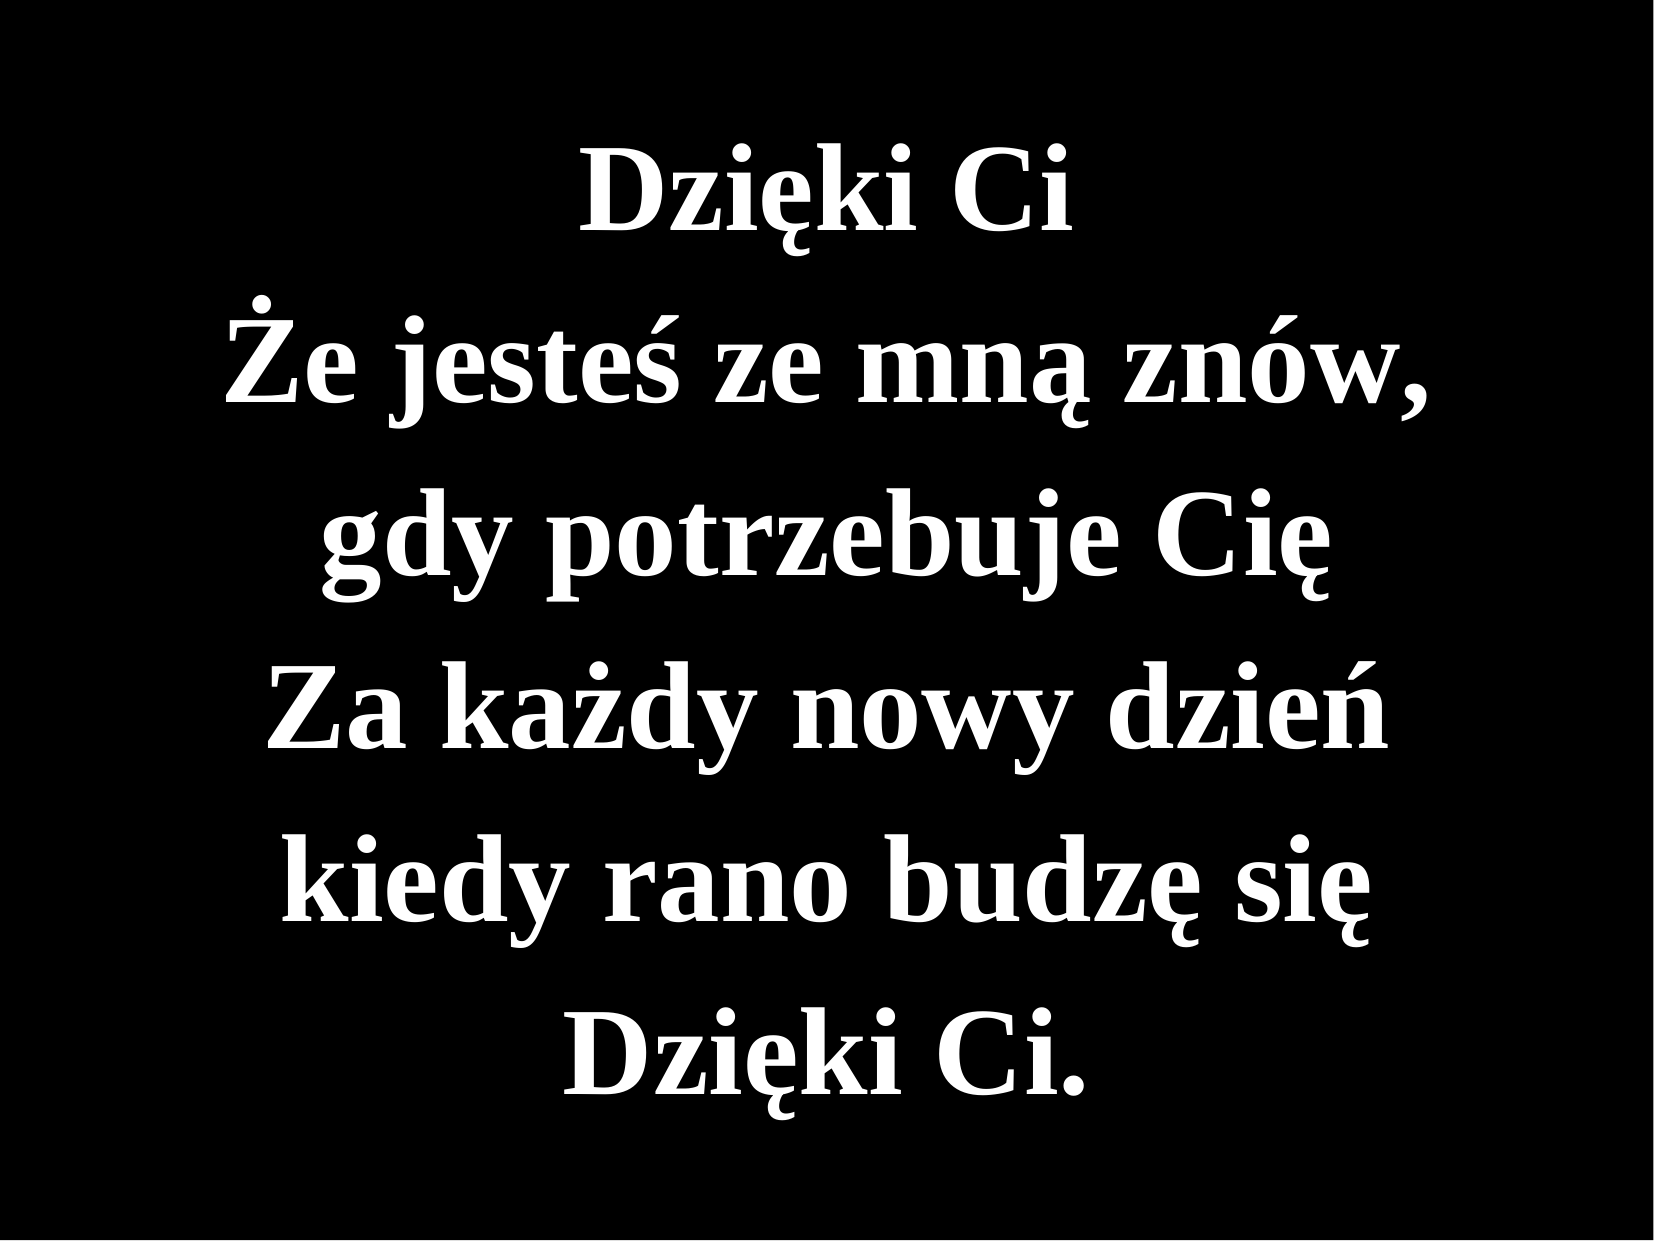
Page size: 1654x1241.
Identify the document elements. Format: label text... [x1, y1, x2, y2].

title Dzięki Ci ppp Że jesteś ze mną znów, ppp gdy potrzebuje Cię ppp Za każdy nowy dzień ppp kiedy rano budzę się ppp Dzięki Ci. [0, 0, 1654, 1241]
